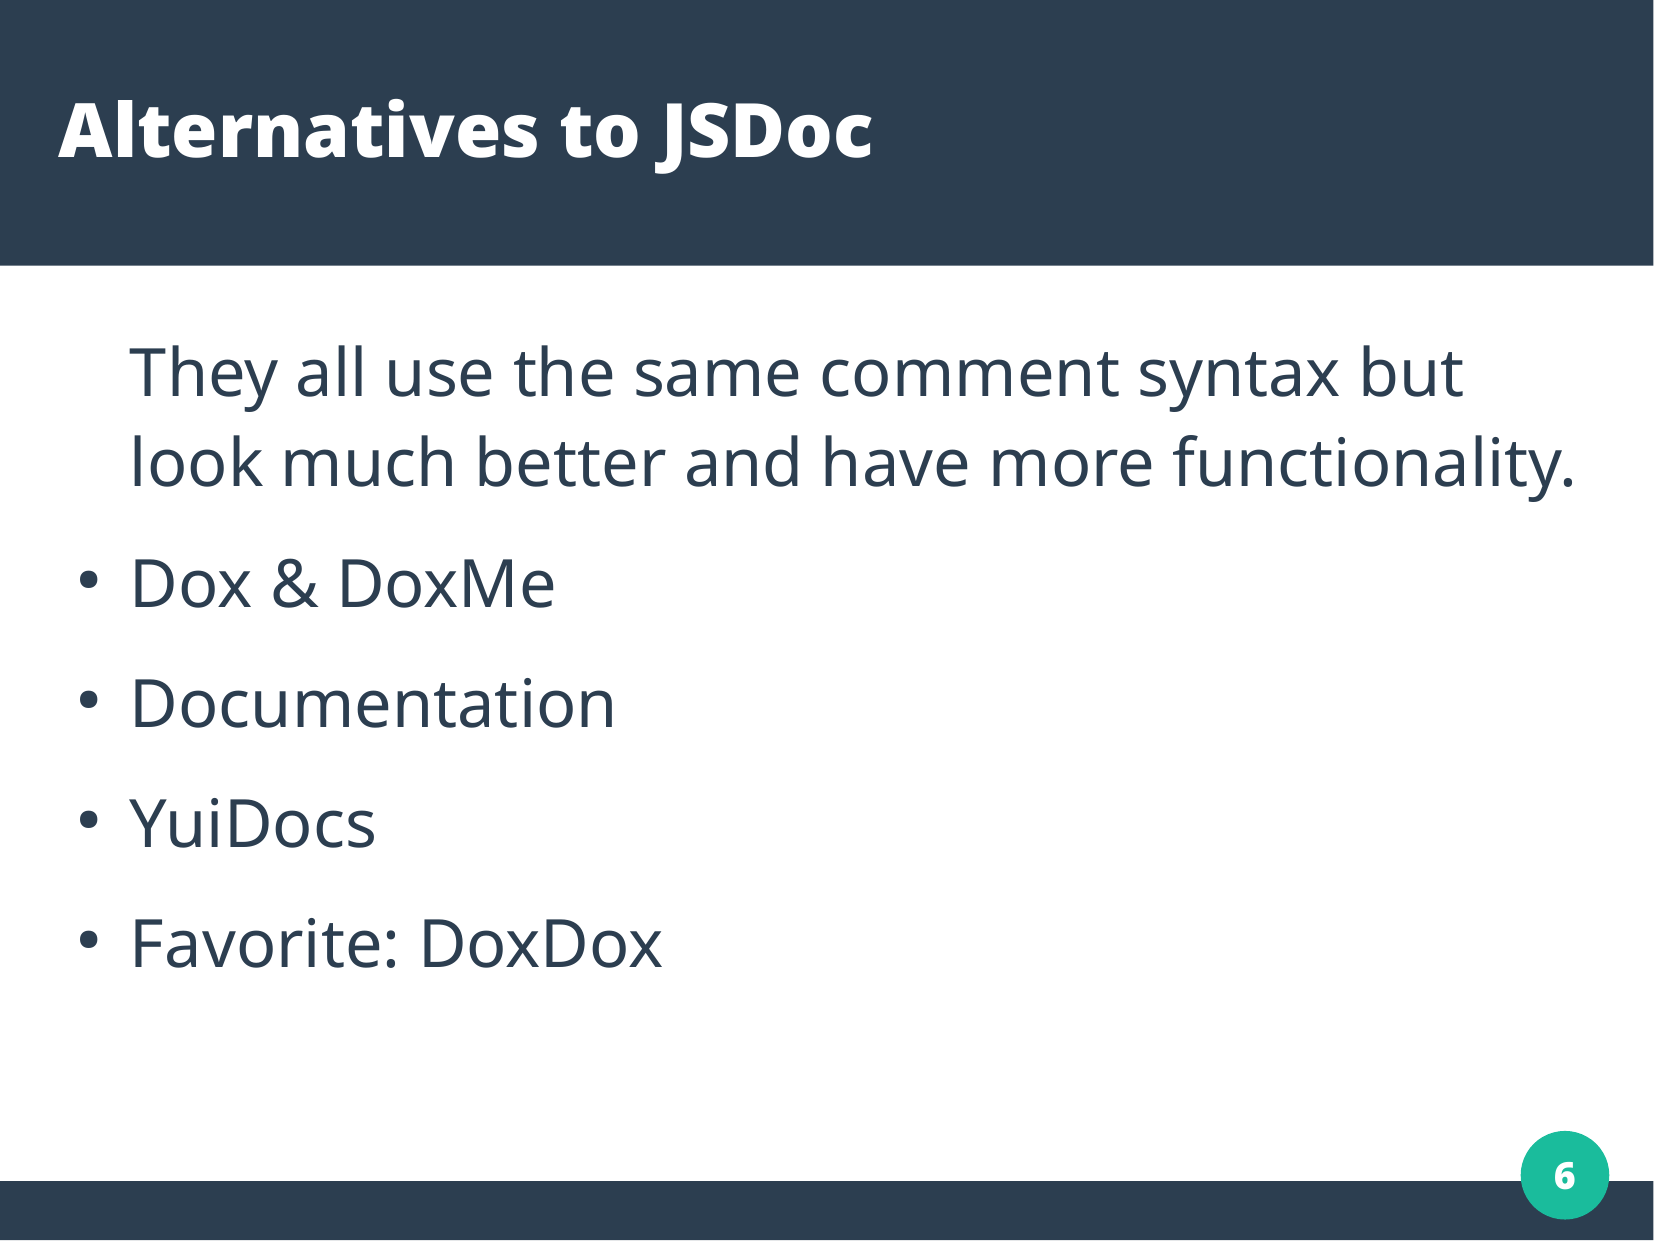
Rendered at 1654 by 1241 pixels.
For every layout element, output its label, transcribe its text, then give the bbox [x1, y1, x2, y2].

list They all use the same comment syntax but look much better and have more functionality. Dox & DoxMe Documentation YuiDocs Favorite: DoxDox [59, 324, 1595, 1152]
title Alternatives to JSDoc [59, 49, 1595, 207]
